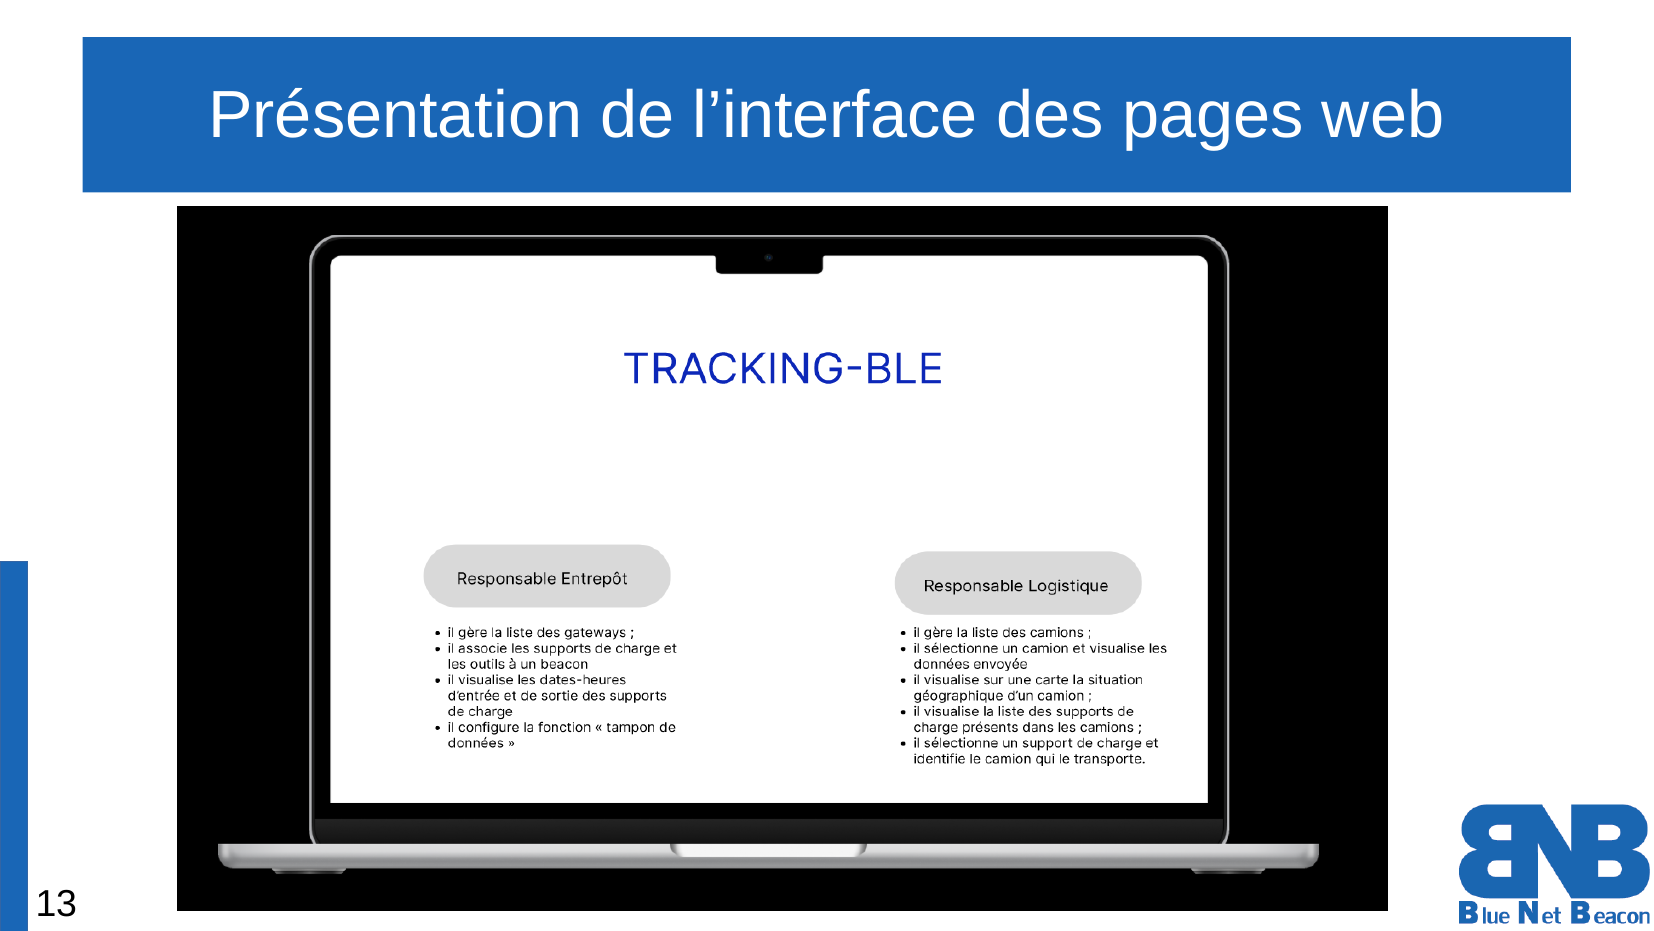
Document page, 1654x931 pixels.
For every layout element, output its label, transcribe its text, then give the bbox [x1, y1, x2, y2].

picture [1459, 797, 1650, 930]
picture [177, 206, 1388, 911]
title Présentation de l’interface des pages web [82, 37, 1571, 193]
text_box <numéro> [20, 874, 650, 931]
text_box [0, 561, 28, 931]
